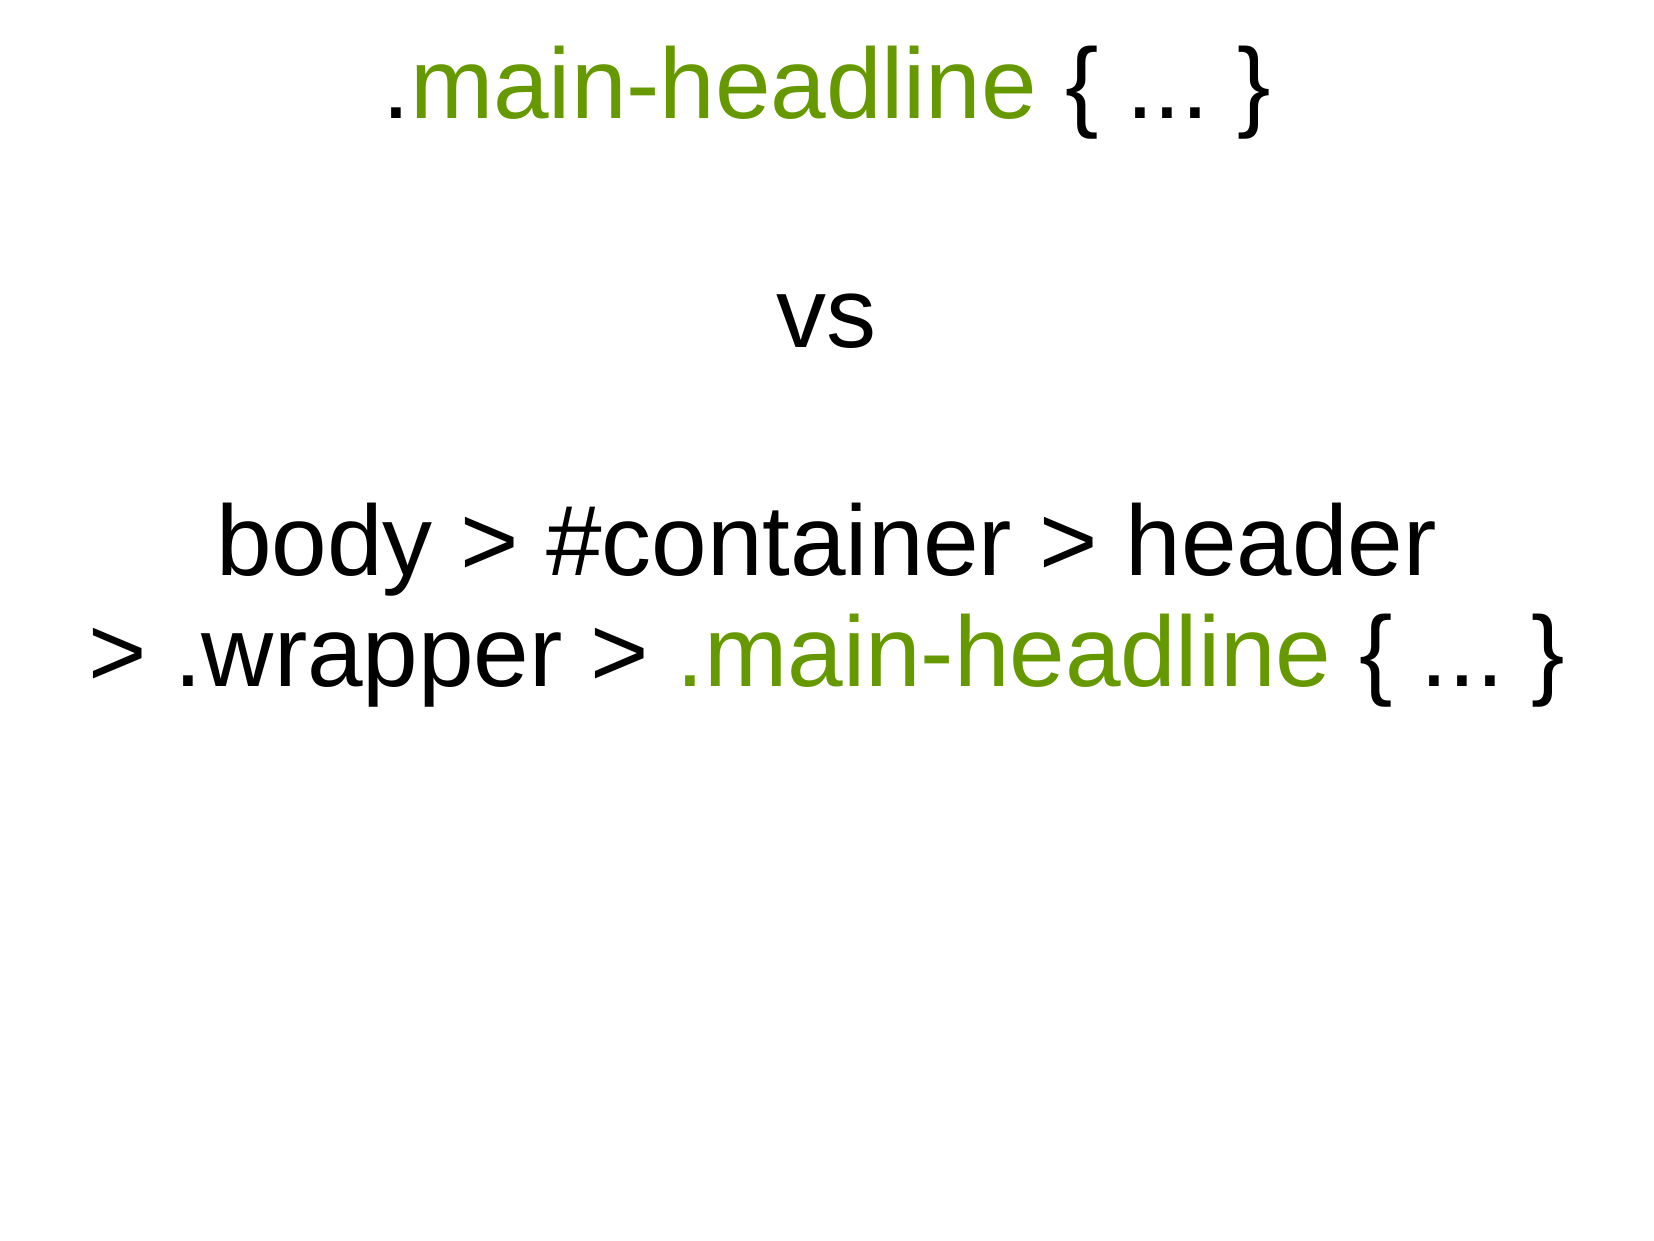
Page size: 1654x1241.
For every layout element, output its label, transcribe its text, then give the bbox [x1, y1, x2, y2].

subtitle .main-headline { ... } vs body > #container > header > .wrapper > .main-headline { ... } [82, 0, 1571, 960]
